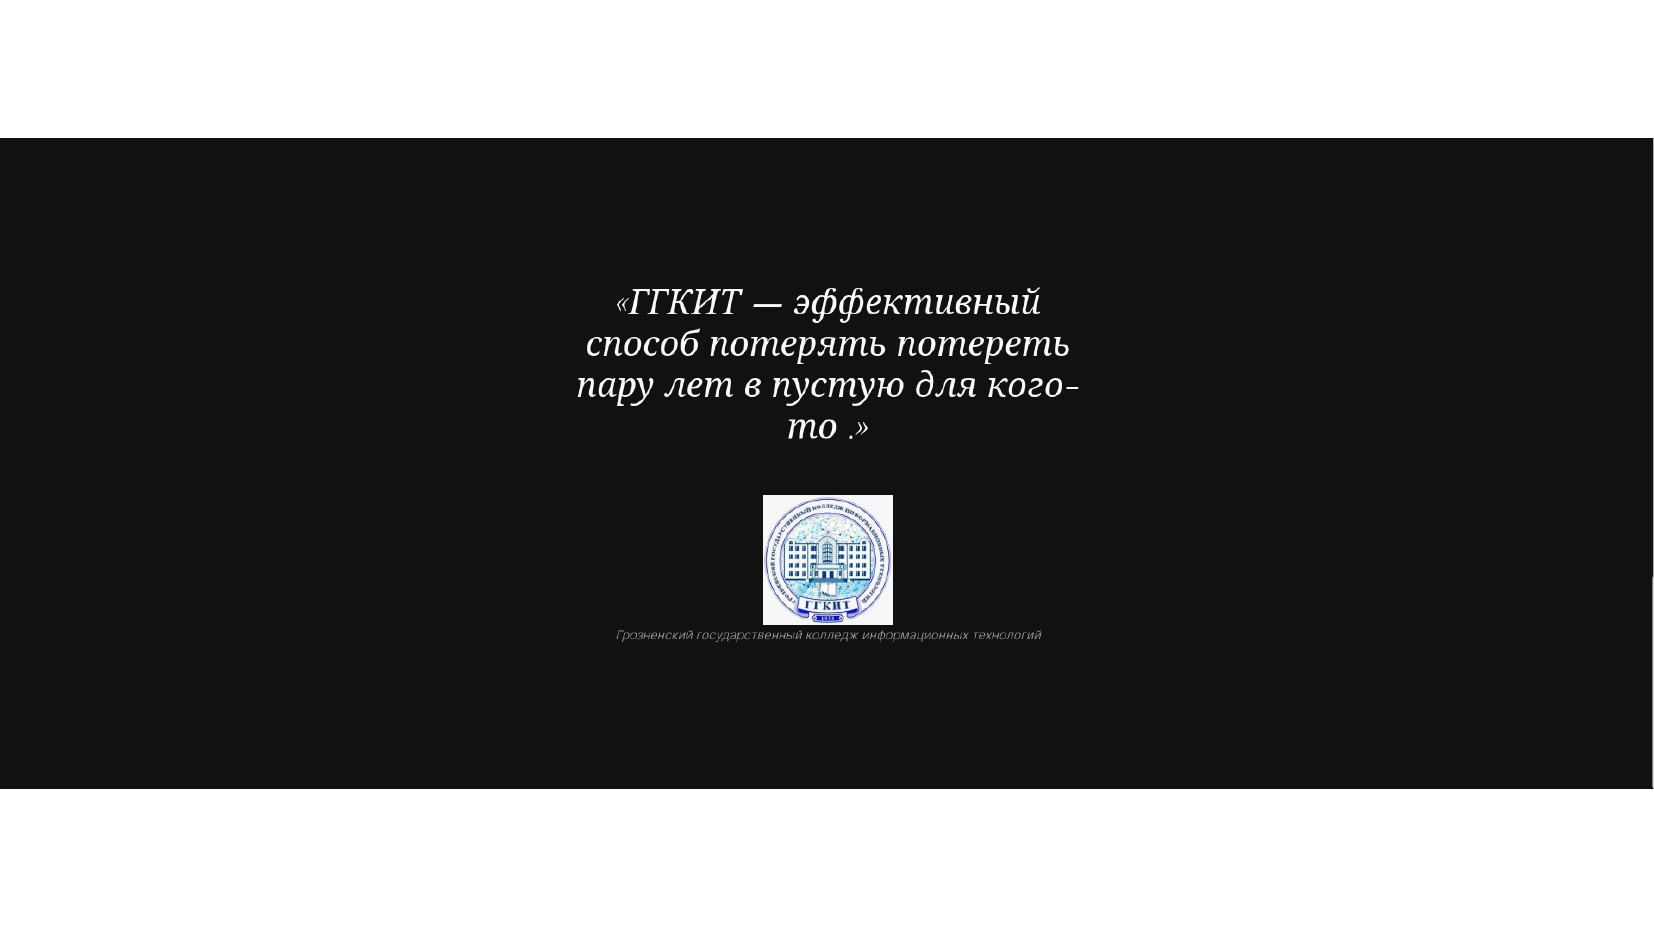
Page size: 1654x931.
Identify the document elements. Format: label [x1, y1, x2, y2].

picture [0, 138, 1654, 789]
